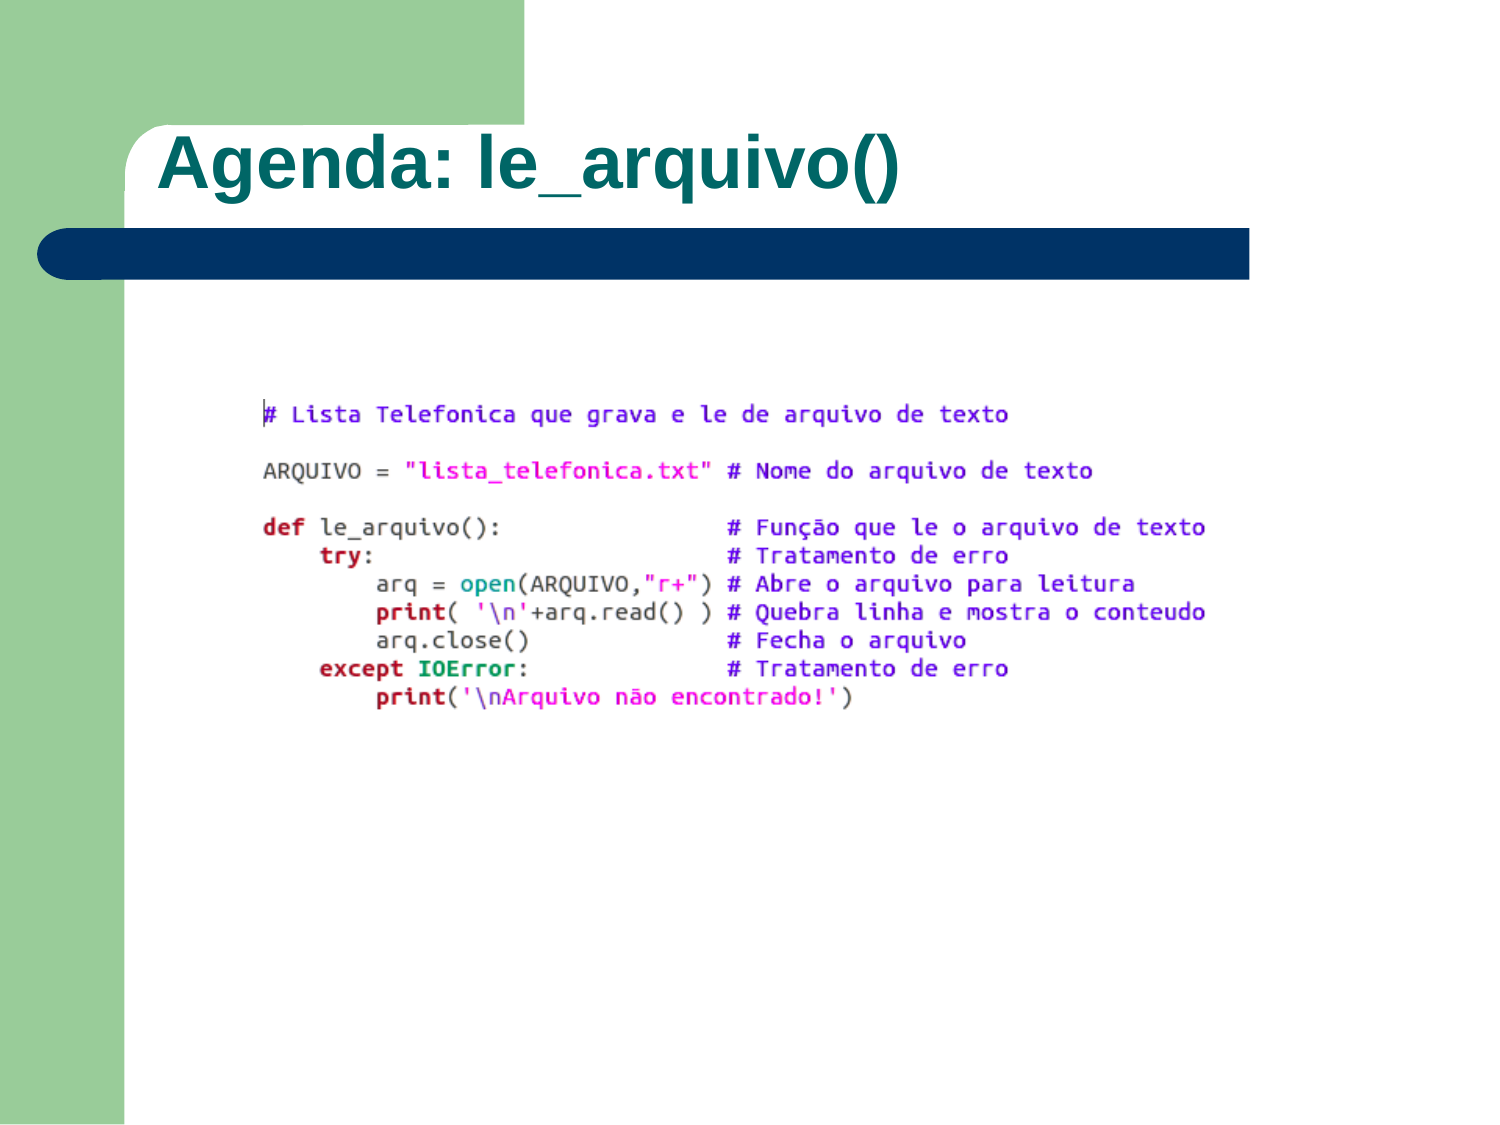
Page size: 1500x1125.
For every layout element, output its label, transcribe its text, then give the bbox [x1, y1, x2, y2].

picture [262, 399, 1250, 730]
title Agenda: le_arquivo() [141, 49, 1500, 213]
